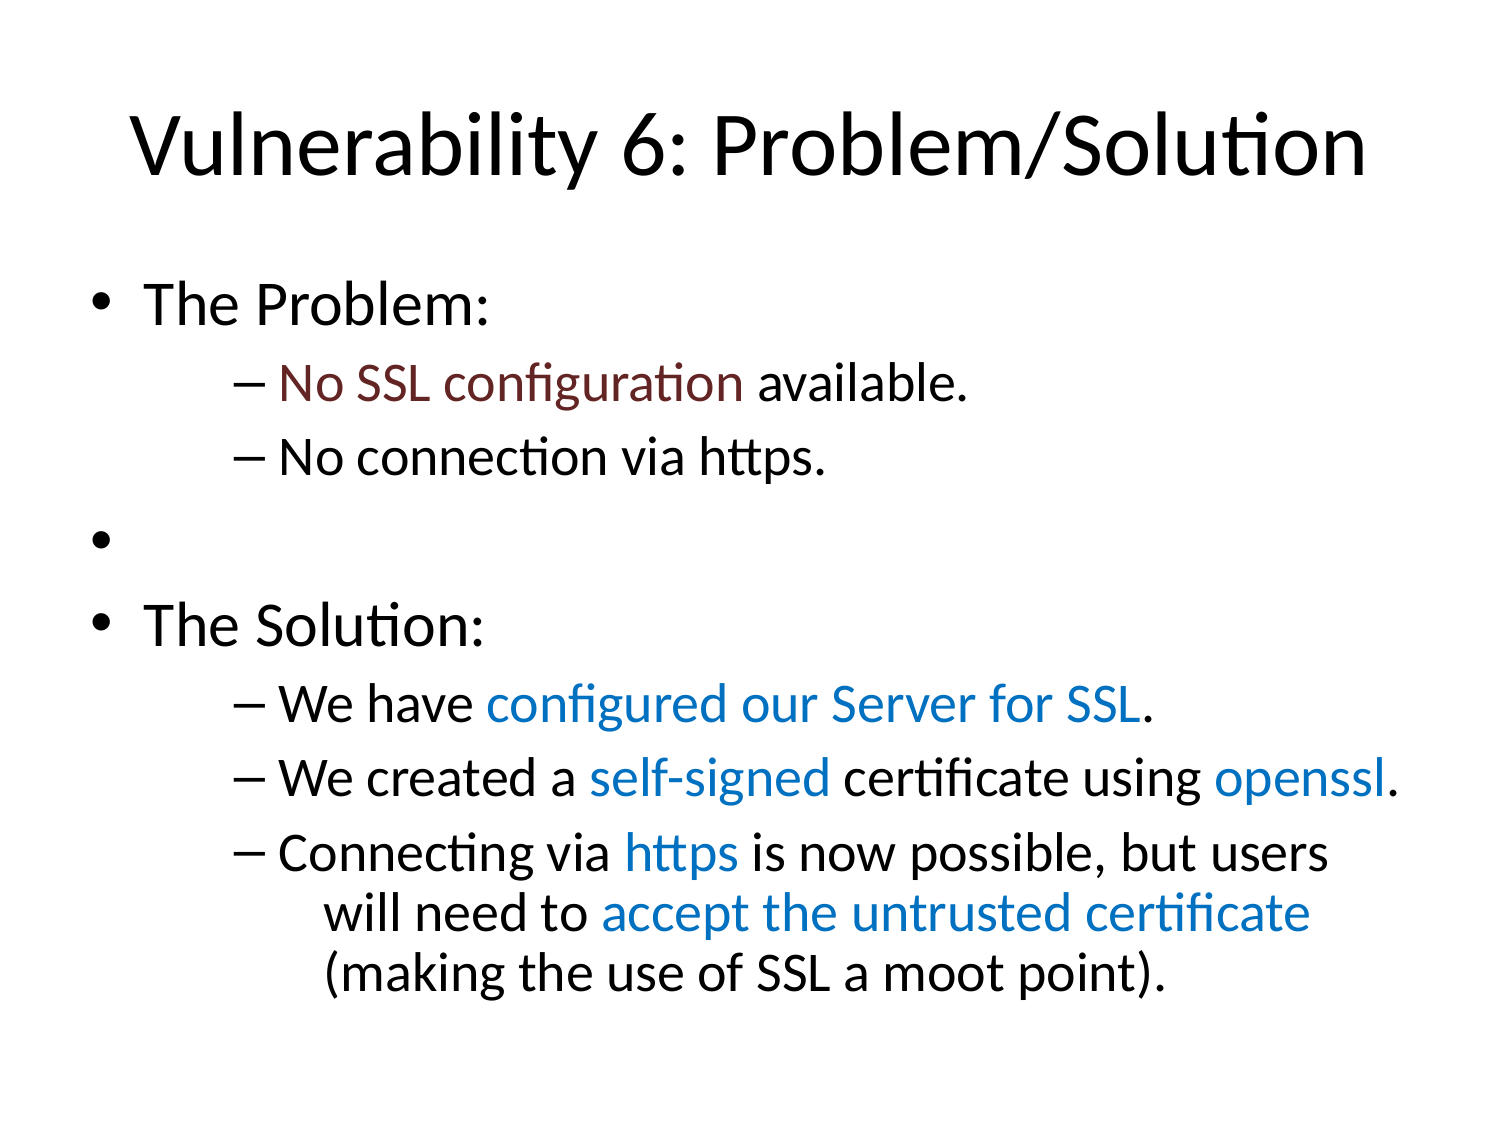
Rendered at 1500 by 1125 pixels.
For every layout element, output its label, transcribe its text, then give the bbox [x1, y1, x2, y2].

list The Problem: No SSL configuration available. No connection via https. The Solution: We have configured our Server for SSL. We created a self-signed certificate using openssl. Connecting via https is now possible, but users will need to accept the untrusted certificate (making the use of SSL a moot point). [75, 262, 1426, 1071]
title Vulnerability 6: Problem/Solution [75, 45, 1426, 233]
